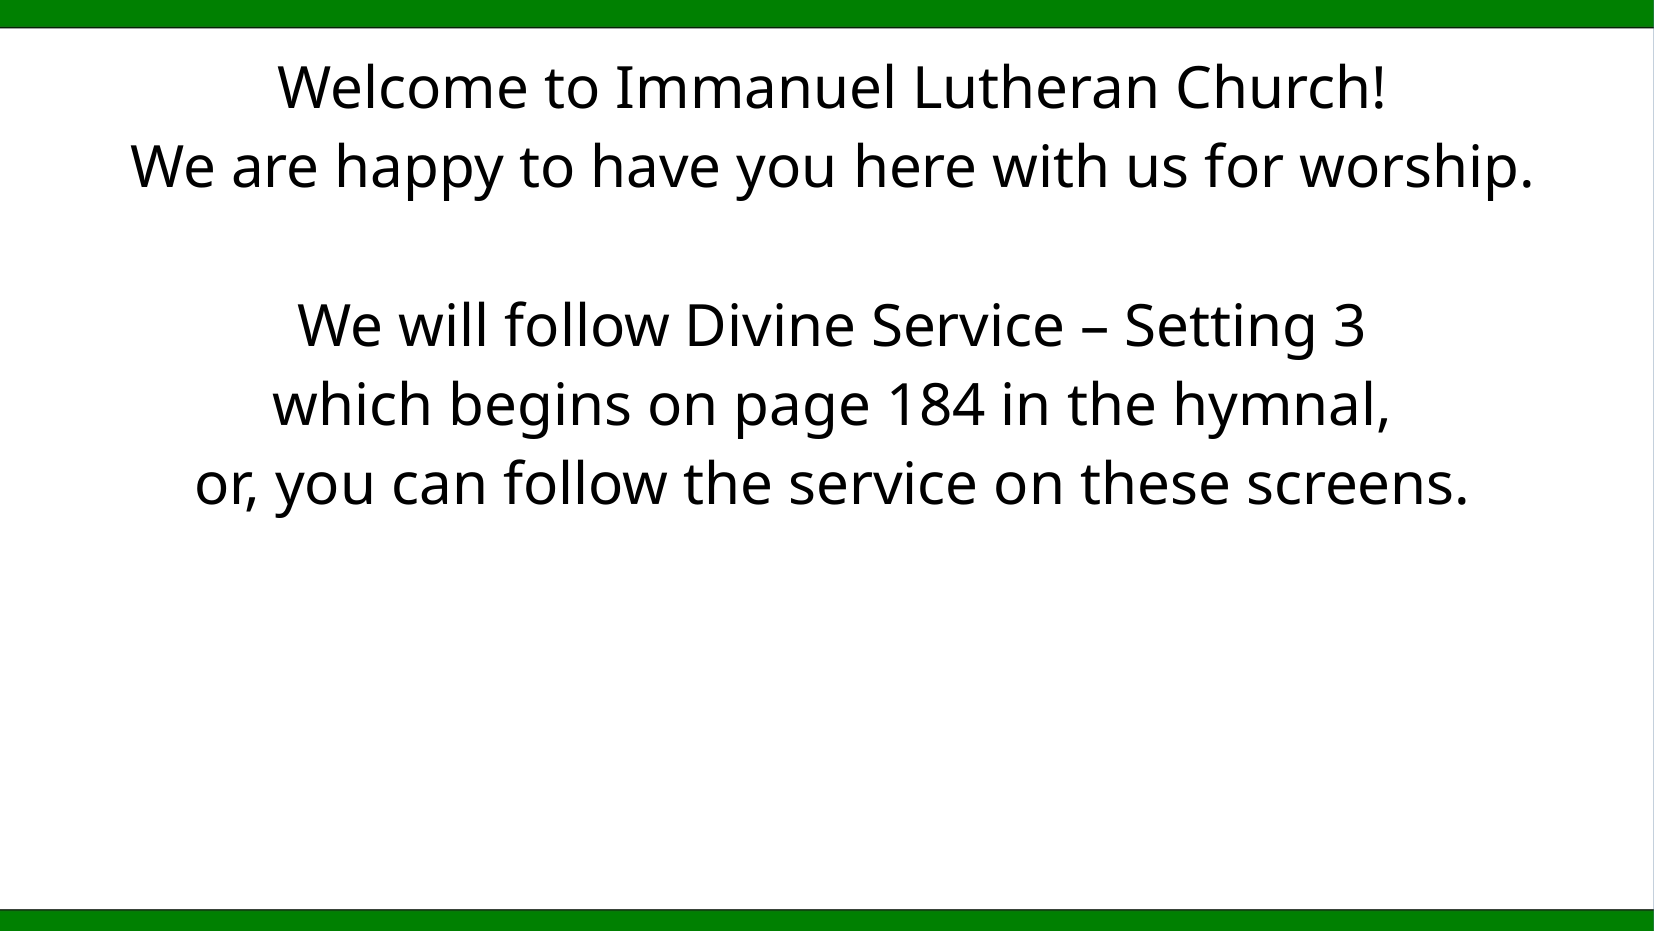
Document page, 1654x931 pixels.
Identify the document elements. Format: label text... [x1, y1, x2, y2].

text_box Welcome to Immanuel Lutheran Church! We are happy to have you here with us for worship. We will follow Divine Service – Setting 3 which begins on page 184 in the hymnal, or, you can follow the service on these screens. [105, 38, 1561, 518]
picture [0, 0, 1654, 931]
